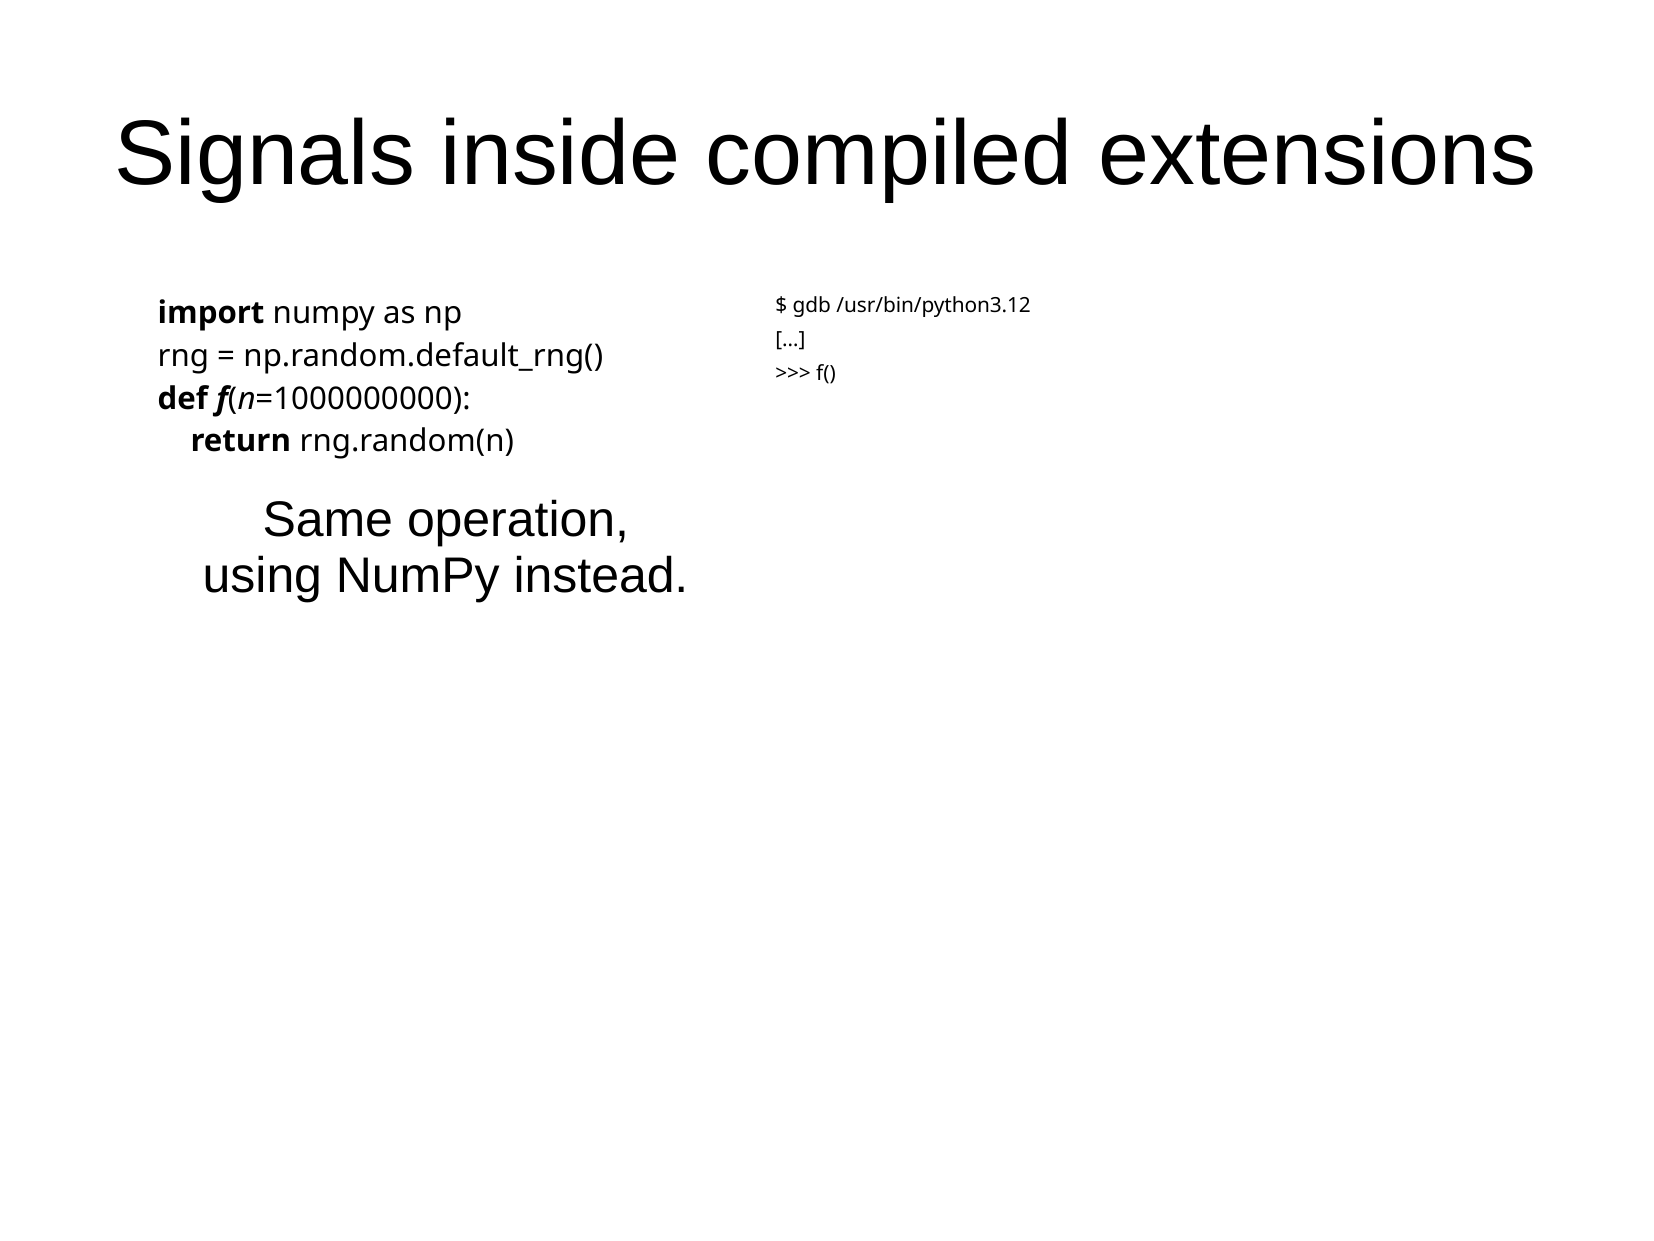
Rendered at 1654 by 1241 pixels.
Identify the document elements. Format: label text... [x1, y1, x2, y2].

list $ gdb /usr/bin/python3.12 […] >>> f() [775, 290, 1633, 1201]
title Signals inside compiled extensions [82, 49, 1571, 257]
list import numpy as np rng = np.random.default_rng() def f(n=1000000000): return rng.random(n) Same operation, using NumPy instead. [82, 290, 775, 1201]
